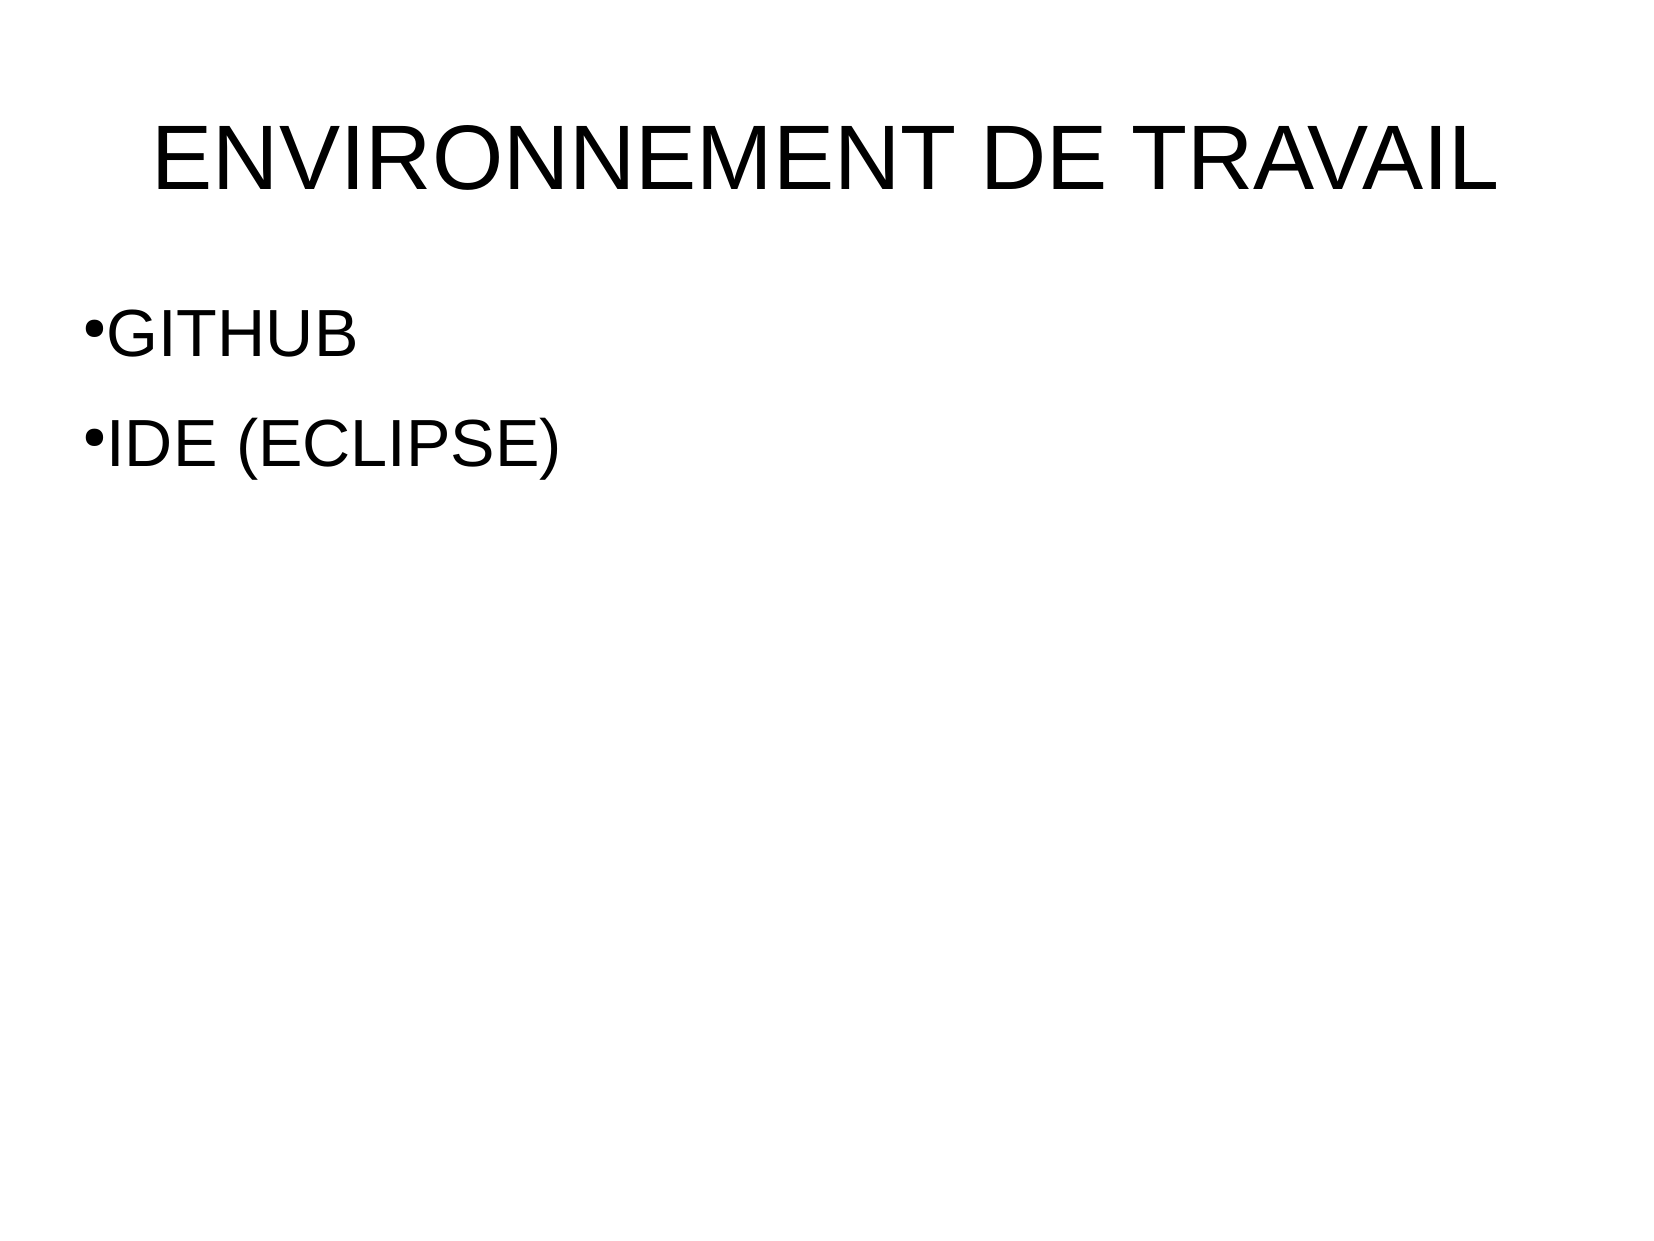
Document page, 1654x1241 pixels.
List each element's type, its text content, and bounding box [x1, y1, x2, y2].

title ENVIRONNEMENT DE TRAVAIL [82, 49, 1571, 257]
list GITHUB IDE (ECLIPSE) [82, 290, 1571, 1010]
